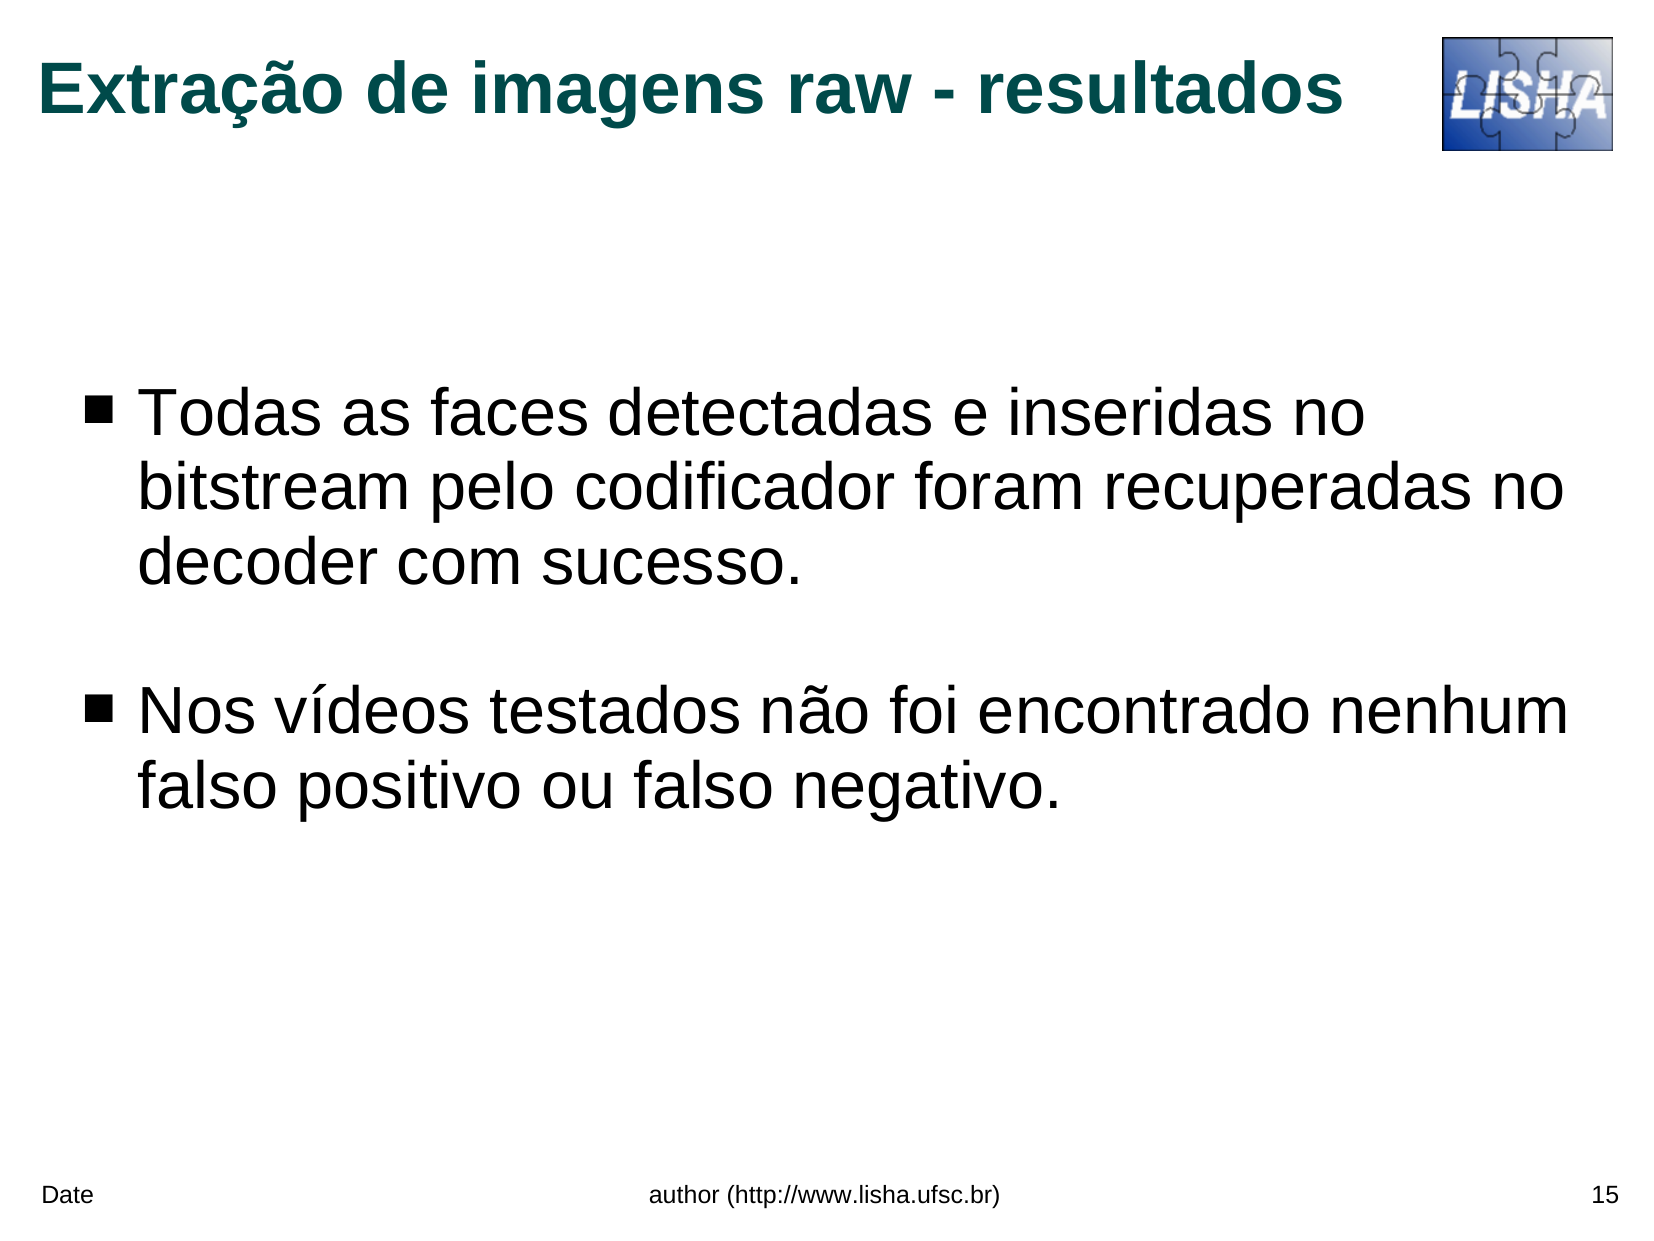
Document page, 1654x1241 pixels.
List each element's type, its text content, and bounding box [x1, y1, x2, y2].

title Extração de imagens raw - resultados [37, 37, 1426, 151]
picture [1442, 37, 1613, 151]
list Todas as faces detectadas e inseridas no bitstream pelo codificador foram recuperadas no decoder com sucesso. Nos vídeos testados não foi encontrado nenhum falso positivo ou falso negativo. [37, 225, 1613, 1163]
